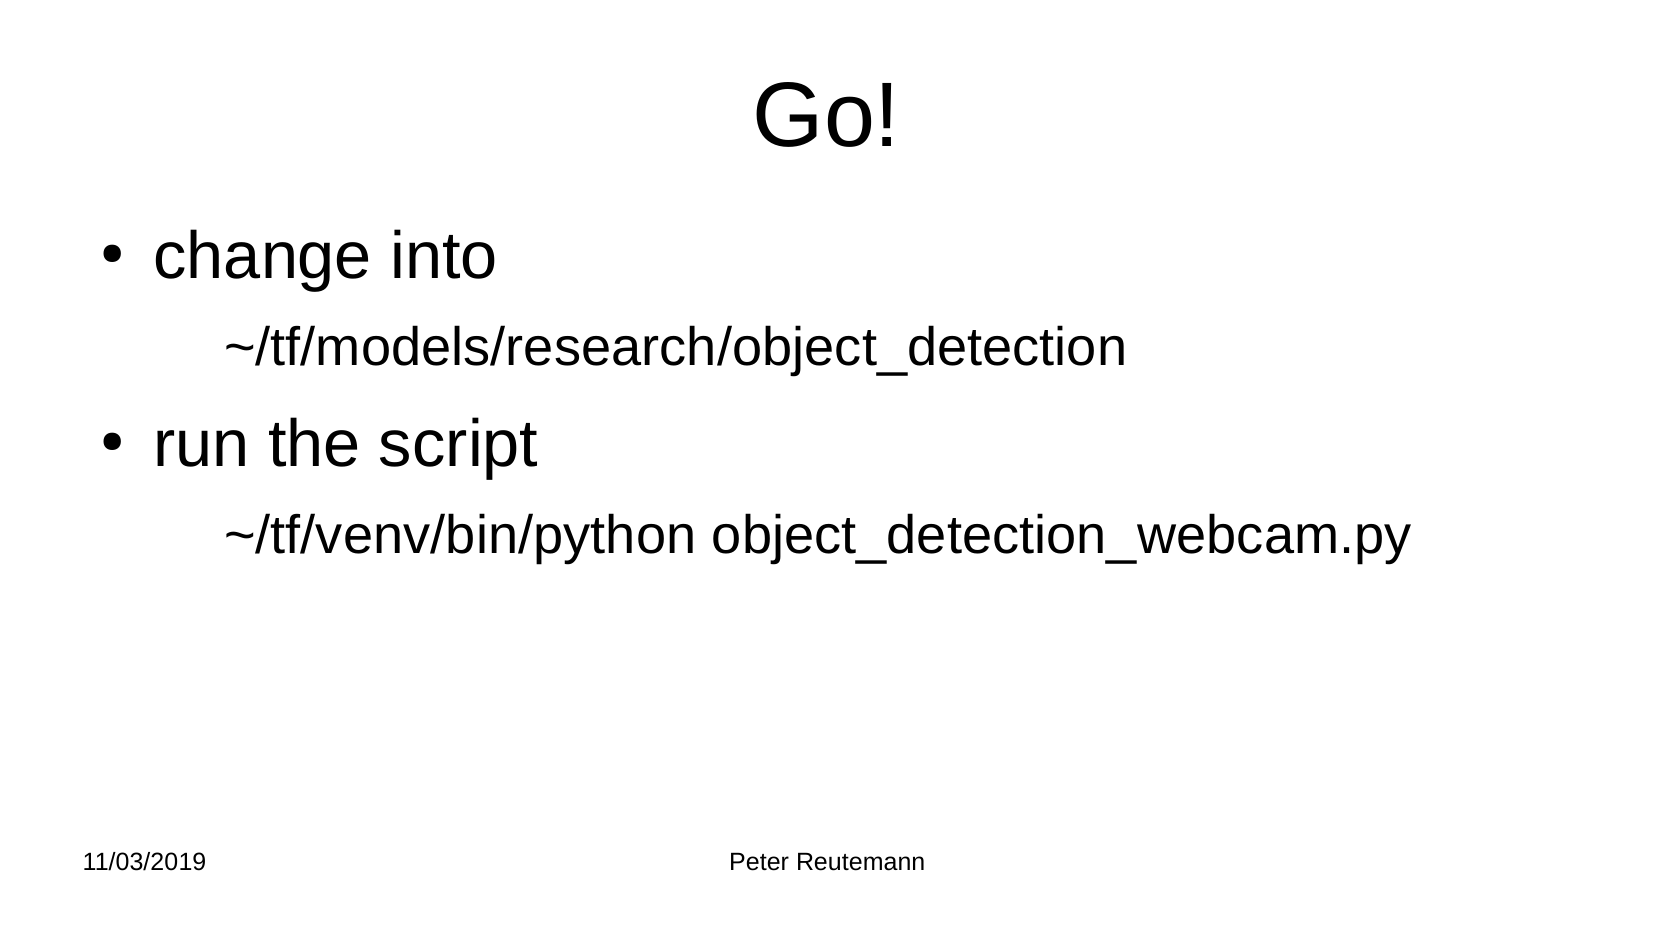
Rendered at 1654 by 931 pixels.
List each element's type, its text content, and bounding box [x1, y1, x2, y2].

title Go! [82, 37, 1571, 193]
list change into ~/tf/models/research/object_detection run the script ~/tf/venv/bin/python object_detection_webcam.py [82, 217, 1571, 758]
